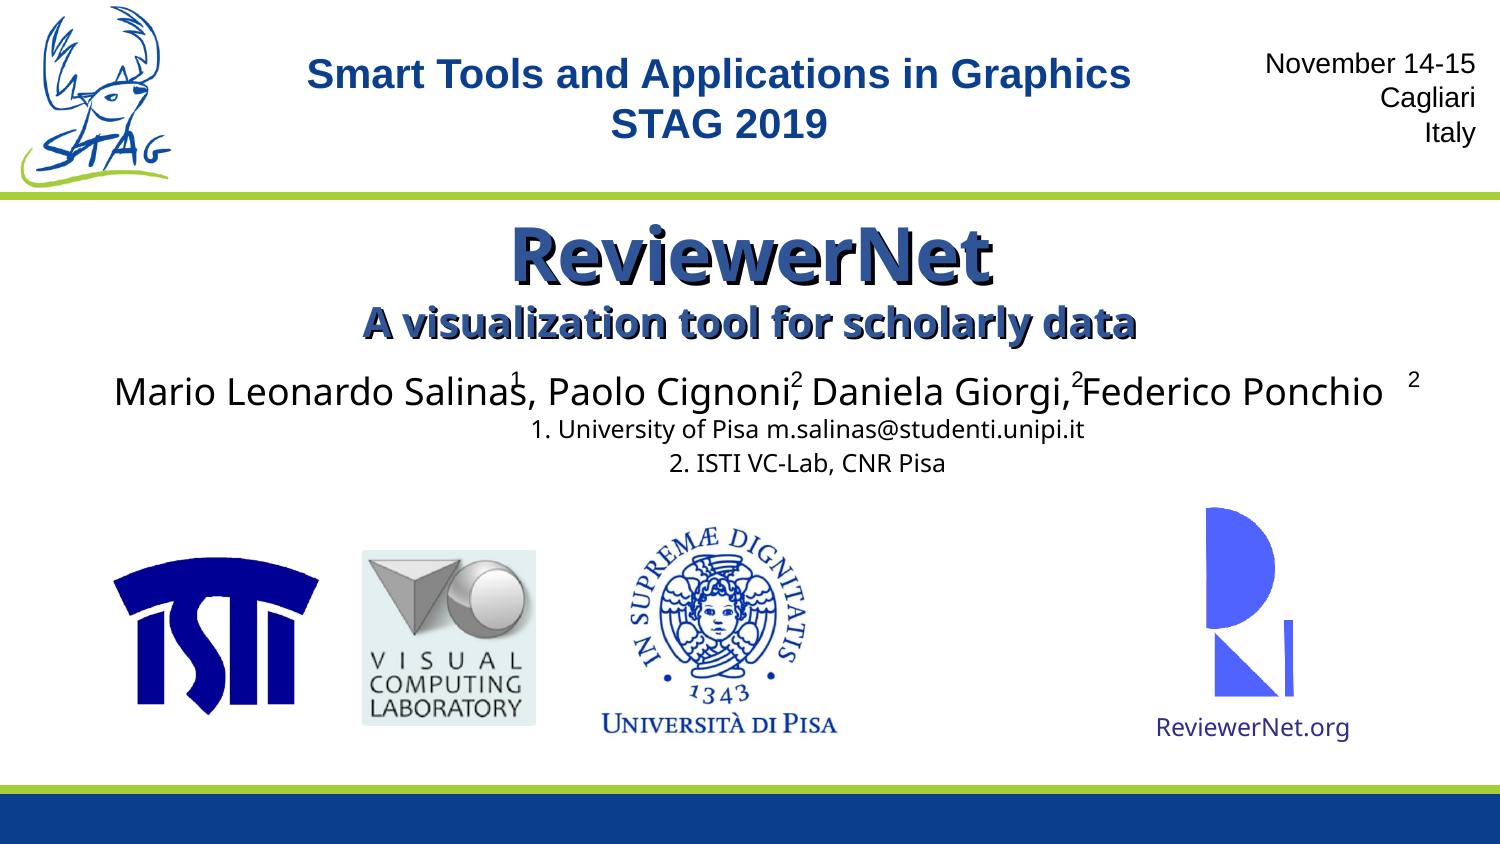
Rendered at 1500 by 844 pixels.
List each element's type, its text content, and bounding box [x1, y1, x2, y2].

picture [1173, 502, 1326, 703]
picture [352, 489, 907, 770]
text_box 1 2 2 2 [495, 362, 1451, 402]
text_box [23, 512, 1450, 778]
title ReviewerNet A visualization tool for scholarly data [29, 200, 1471, 341]
text_box ReviewerNet.org [1115, 703, 1392, 732]
subtitle Mario Leonardo Salinas, Paolo Cignoni, Daniela Giorgi, Federico Ponchio 1. University of Pisa m.salinas@studenti.unipi.it 2. ISTI VC-Lab, CNR Pisa [28, 362, 1471, 561]
picture [98, 542, 329, 716]
text_box April 2019 [1104, 76, 1500, 215]
